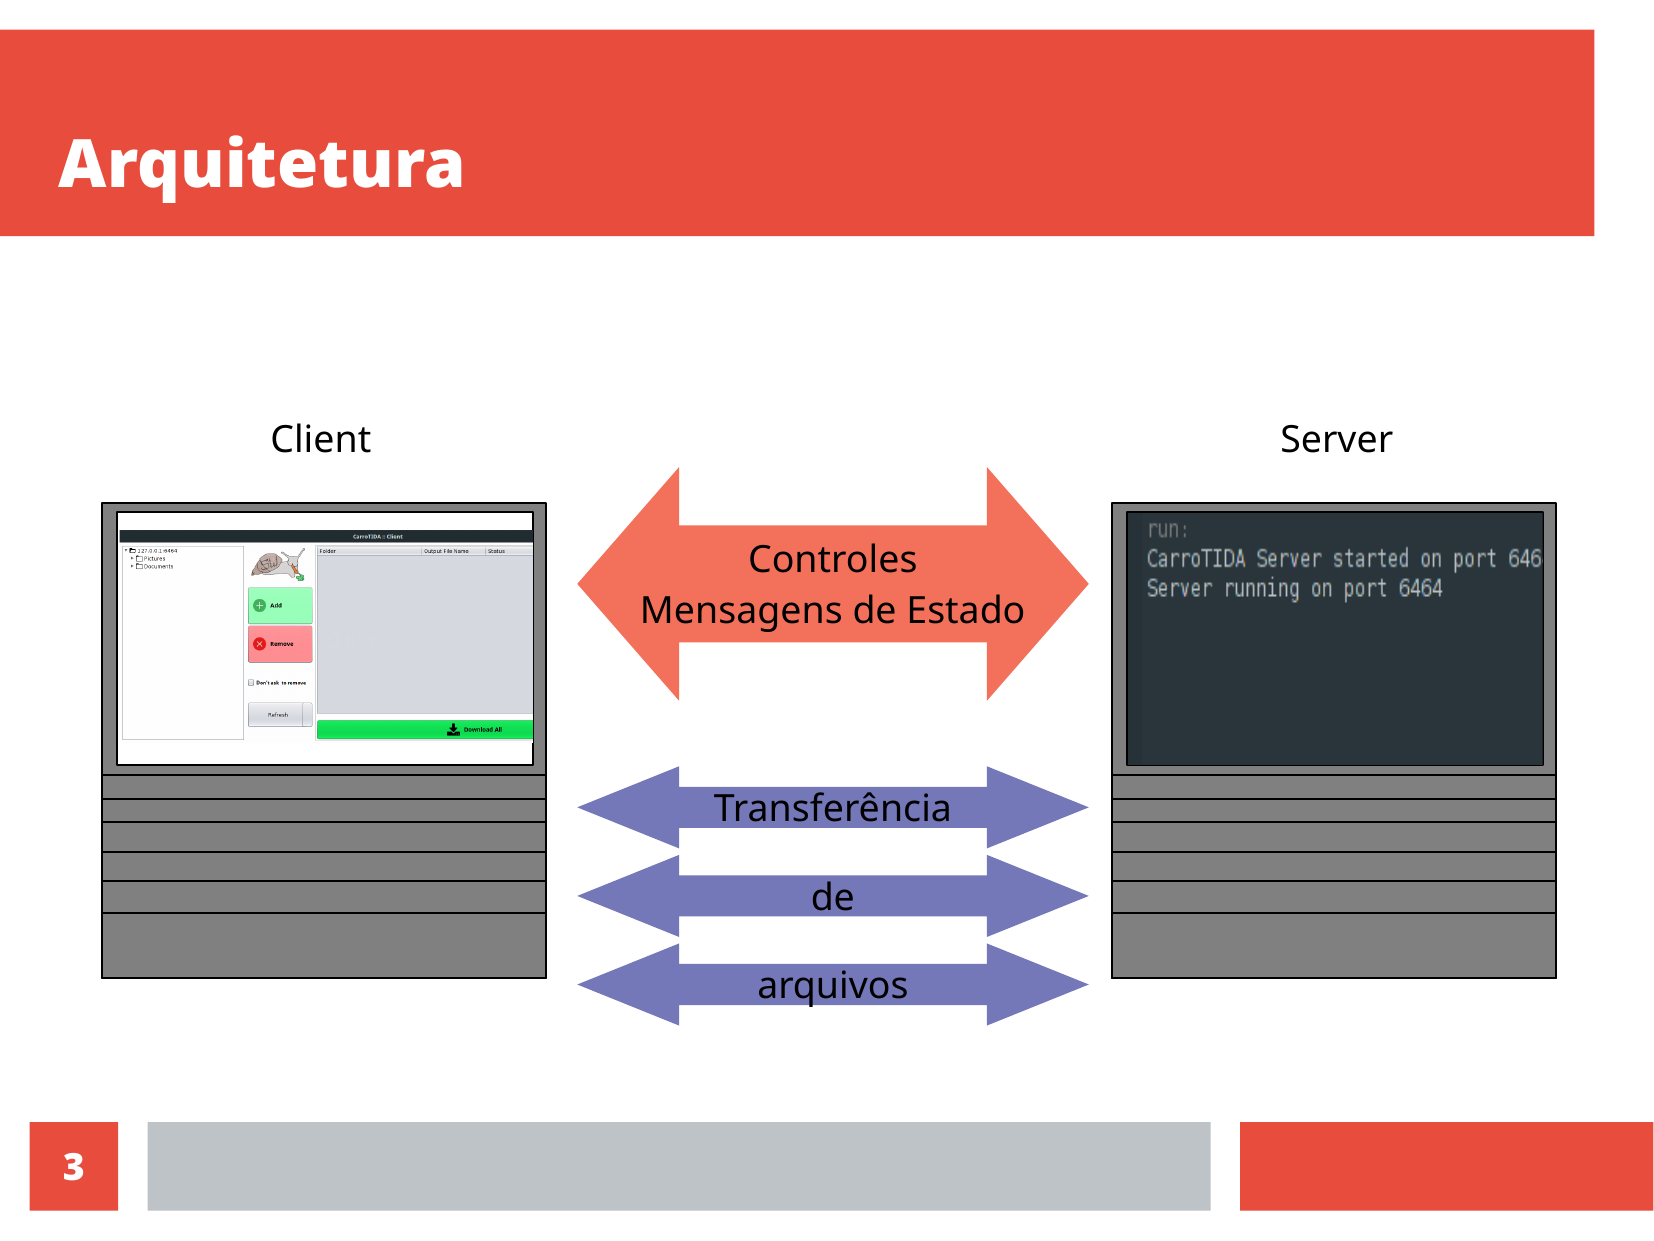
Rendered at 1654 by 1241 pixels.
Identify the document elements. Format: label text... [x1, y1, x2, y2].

picture [119, 530, 533, 743]
text_box [1111, 503, 1556, 979]
text_box Client [116, 511, 533, 765]
text_box arquivos [577, 943, 1089, 1026]
text_box Controles Mensagens de Estado [577, 467, 1089, 701]
text_box Transferência [577, 766, 1089, 849]
text_box [101, 503, 547, 979]
picture [1128, 513, 1543, 765]
text_box de [577, 854, 1089, 937]
text_box Client [102, 404, 540, 467]
text_box arquivos [797, 980, 809, 996]
title Arquitetura [59, 59, 1595, 207]
text_box Server [1118, 404, 1556, 467]
